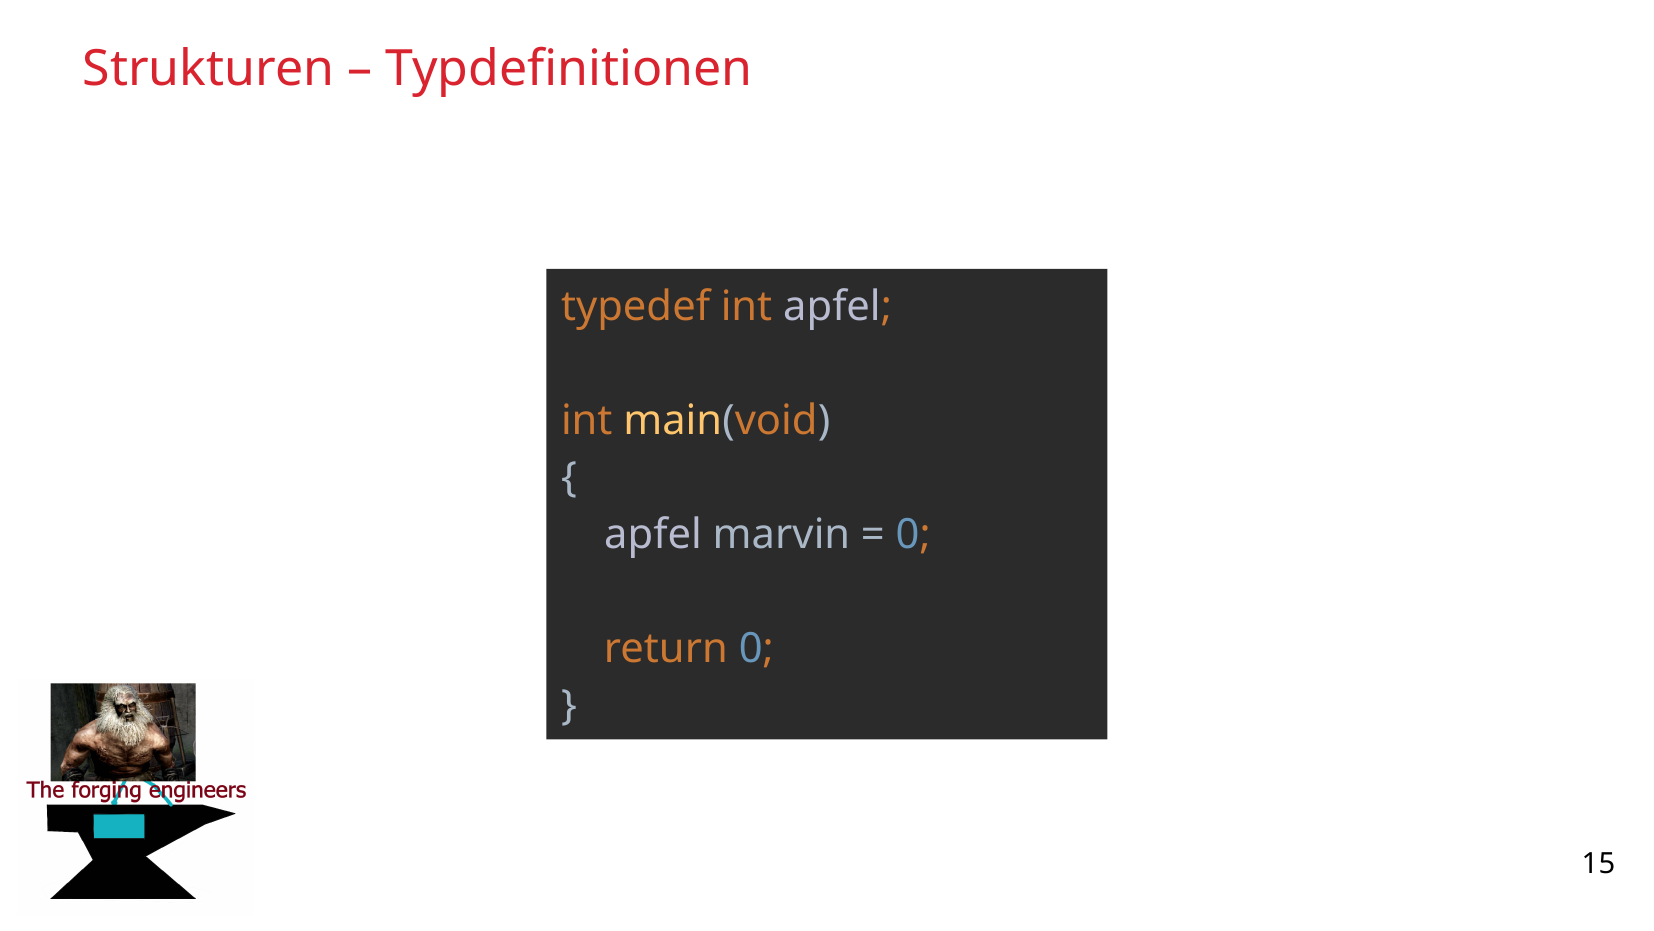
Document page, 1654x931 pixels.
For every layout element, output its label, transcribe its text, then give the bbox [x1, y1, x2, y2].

text_box typedef int apfel; int main(void) { apfel marvin = 0; return 0; } [546, 268, 1108, 662]
title Strukturen – Typdefinitionen [82, 37, 1571, 95]
picture [17, 679, 254, 916]
